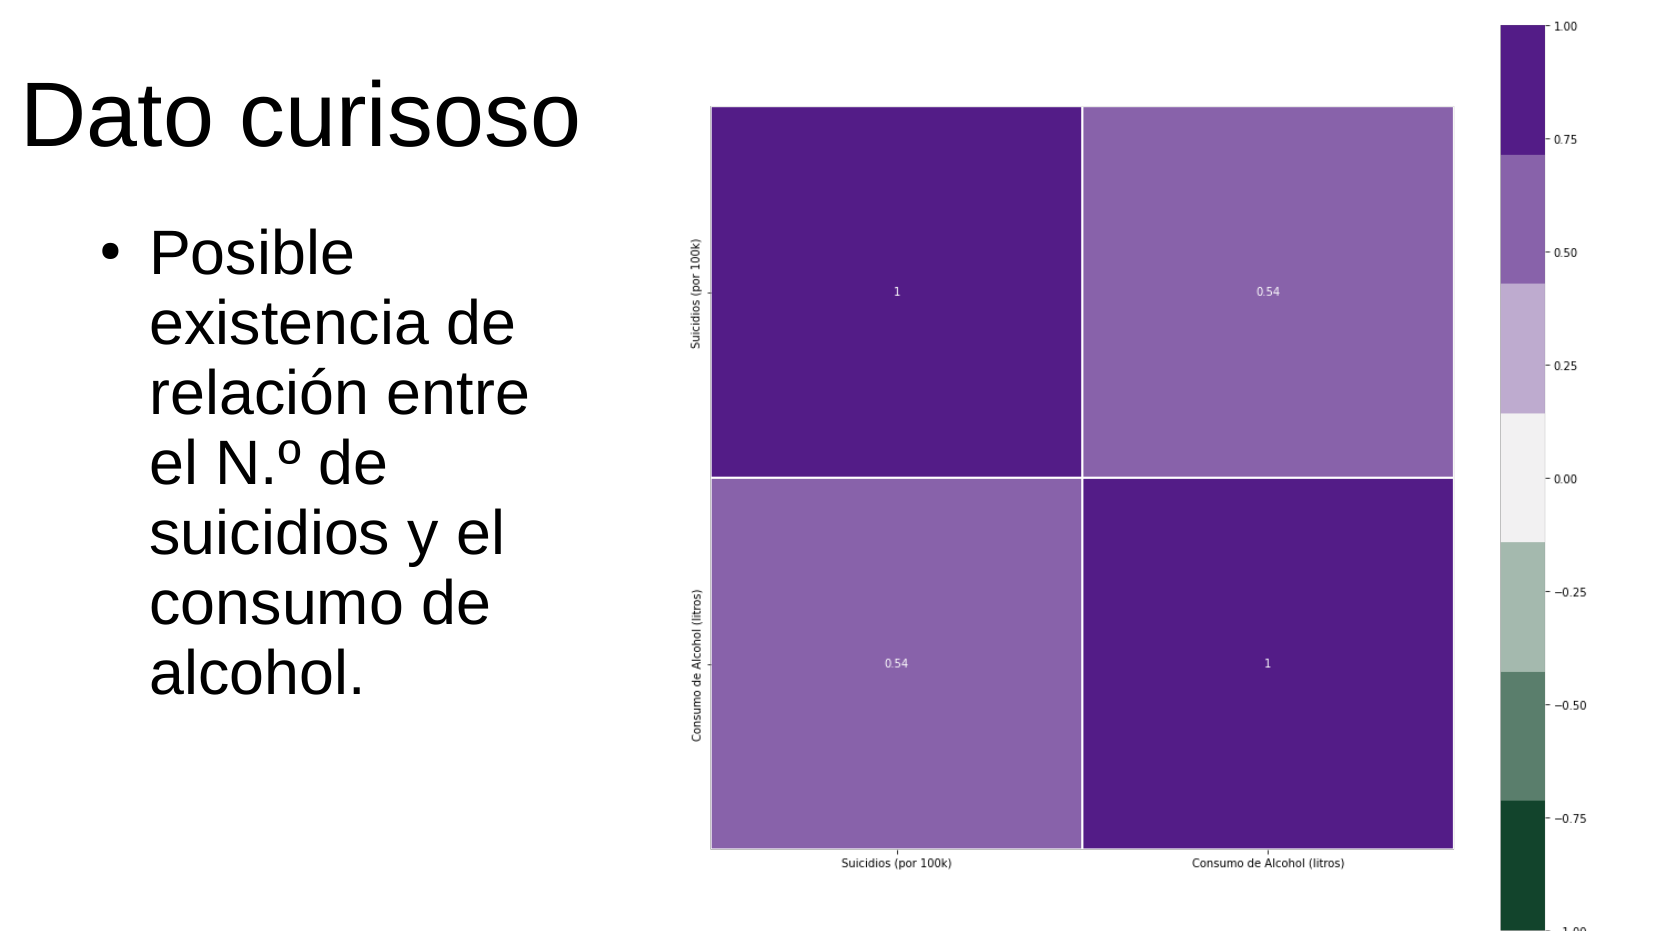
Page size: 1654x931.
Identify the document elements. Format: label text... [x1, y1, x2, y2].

list Posible existencia de relación entre el N.º de suicidios y el consumo de alcohol. [82, 217, 532, 758]
title Dato curisoso [0, 37, 684, 193]
picture [684, 14, 1595, 931]
